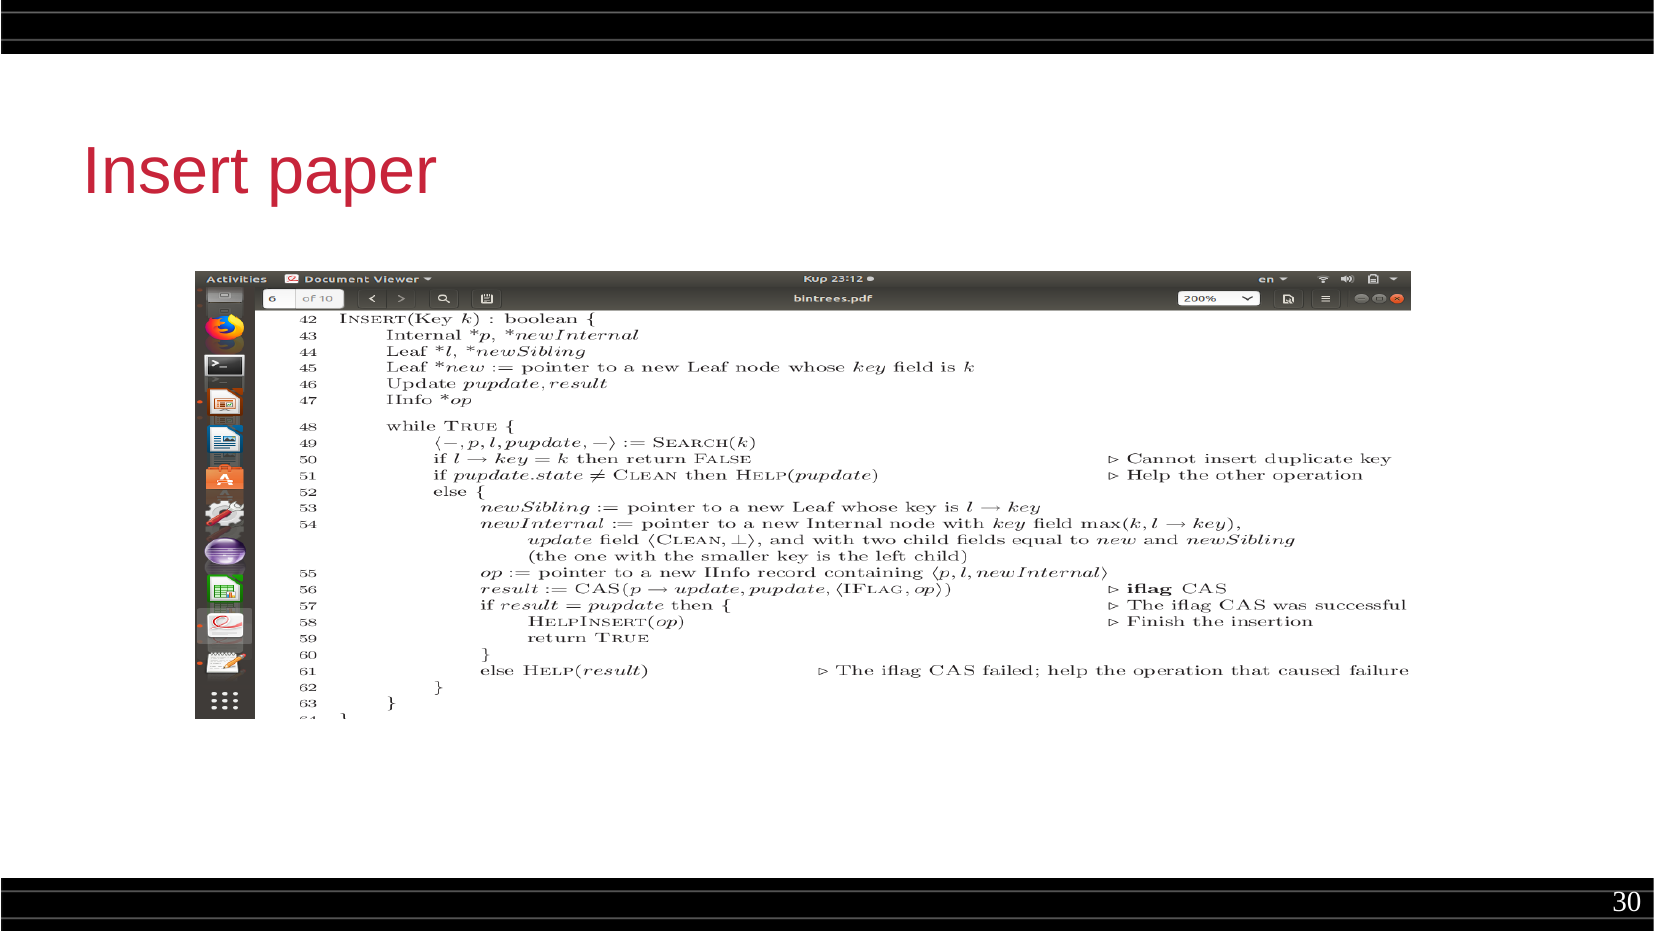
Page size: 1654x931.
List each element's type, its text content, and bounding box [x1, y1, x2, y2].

picture [1, 878, 1654, 931]
picture [195, 271, 1411, 719]
title Insert paper [82, 92, 1571, 249]
picture [1, 0, 1654, 54]
